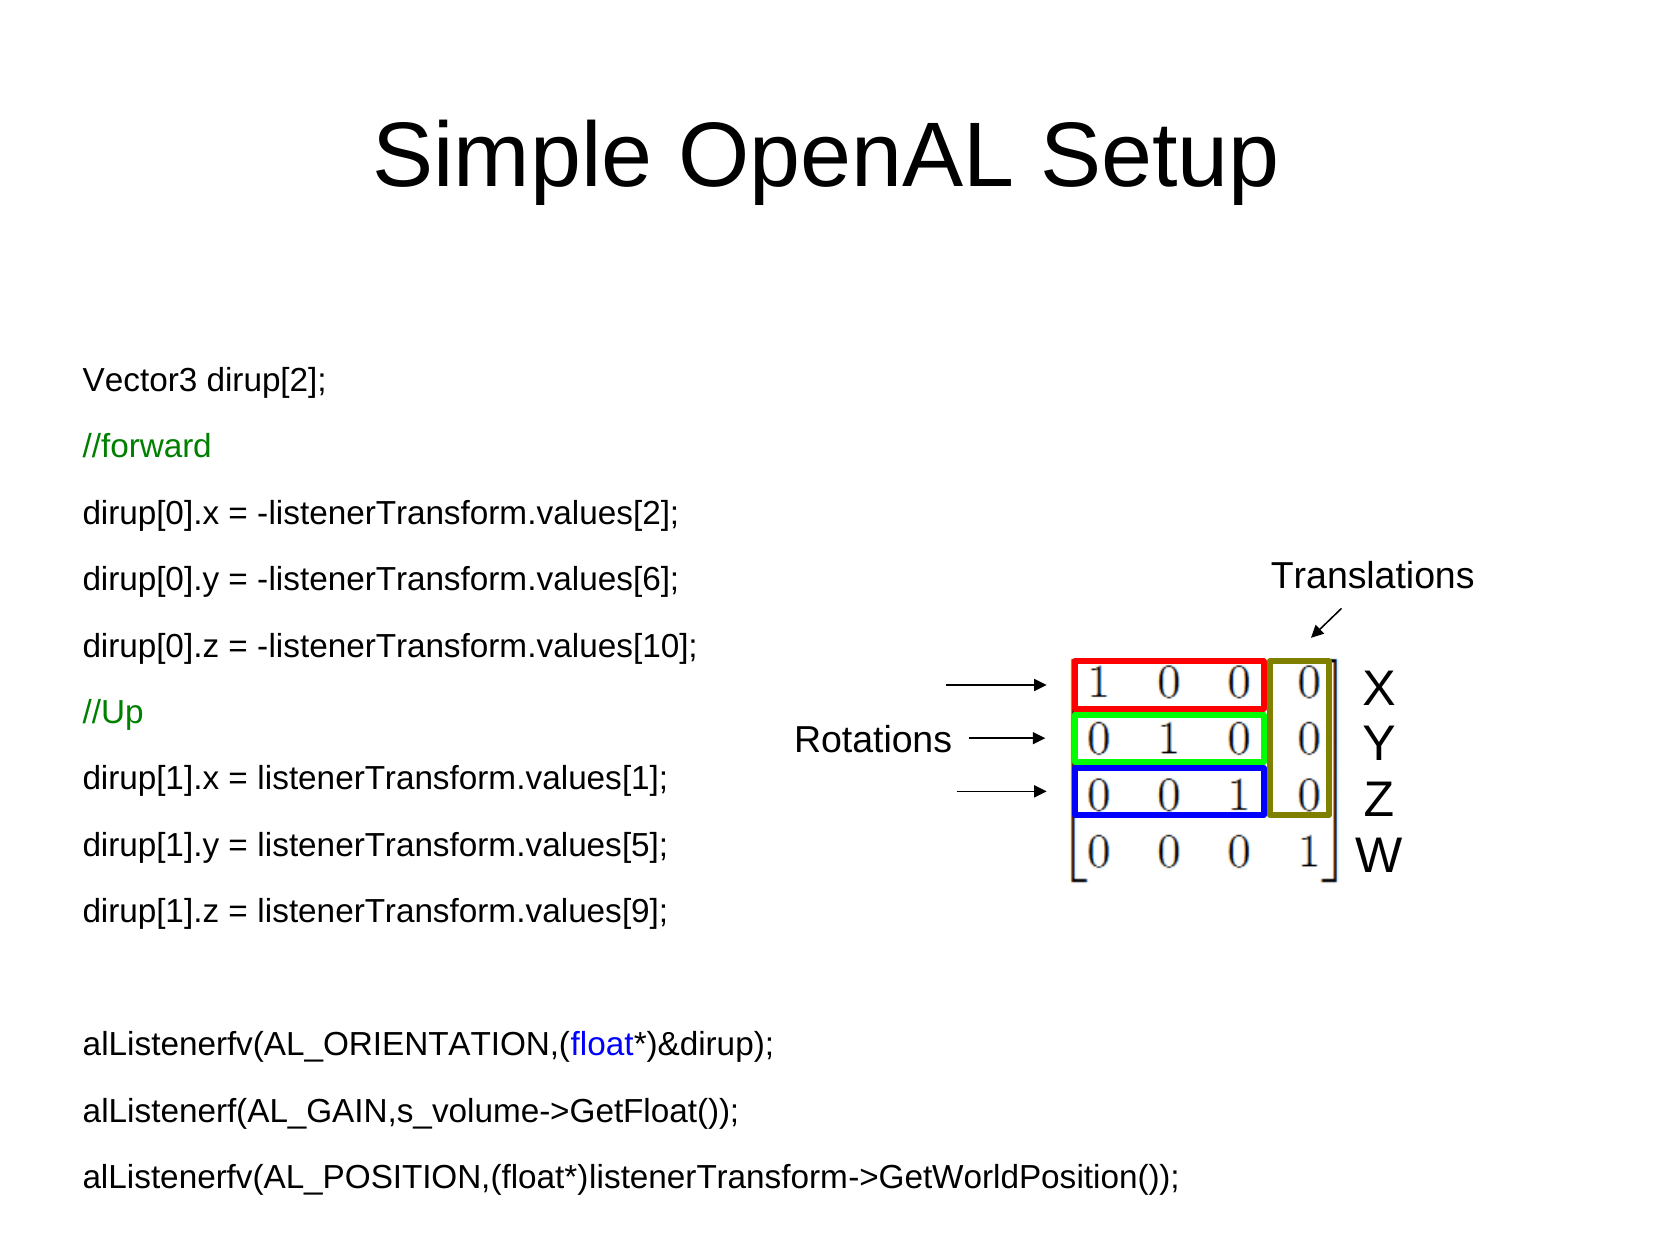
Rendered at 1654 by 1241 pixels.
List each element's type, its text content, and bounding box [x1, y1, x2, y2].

text_box Translations [1256, 545, 1489, 603]
text_box Rotations [779, 708, 968, 766]
text_box X Y Z W [1340, 649, 1418, 888]
picture [1034, 650, 1359, 898]
list Vector3 dirup[2]; //forward dirup[0].x = -listenerTransform.values[2]; dirup[0].y = -listenerTransform.values[6]; dirup[0].z = -listenerTransform.values[10]; //Up dirup[1].x = listenerTransform.values[1]; dirup[1].y = listenerTransform.values[5]; dirup[1].z = listenerTransform.values[9]; alListenerfv(AL_ORIENTATION,(float*)&dirup); alListenerf(AL_GAIN,s_volume->GetFloat()); alListenerfv(AL_POSITION,(float*)listenerTransform->GetWorldPosition()); [82, 290, 1571, 1241]
title Simple OpenAL Setup [82, 49, 1571, 257]
